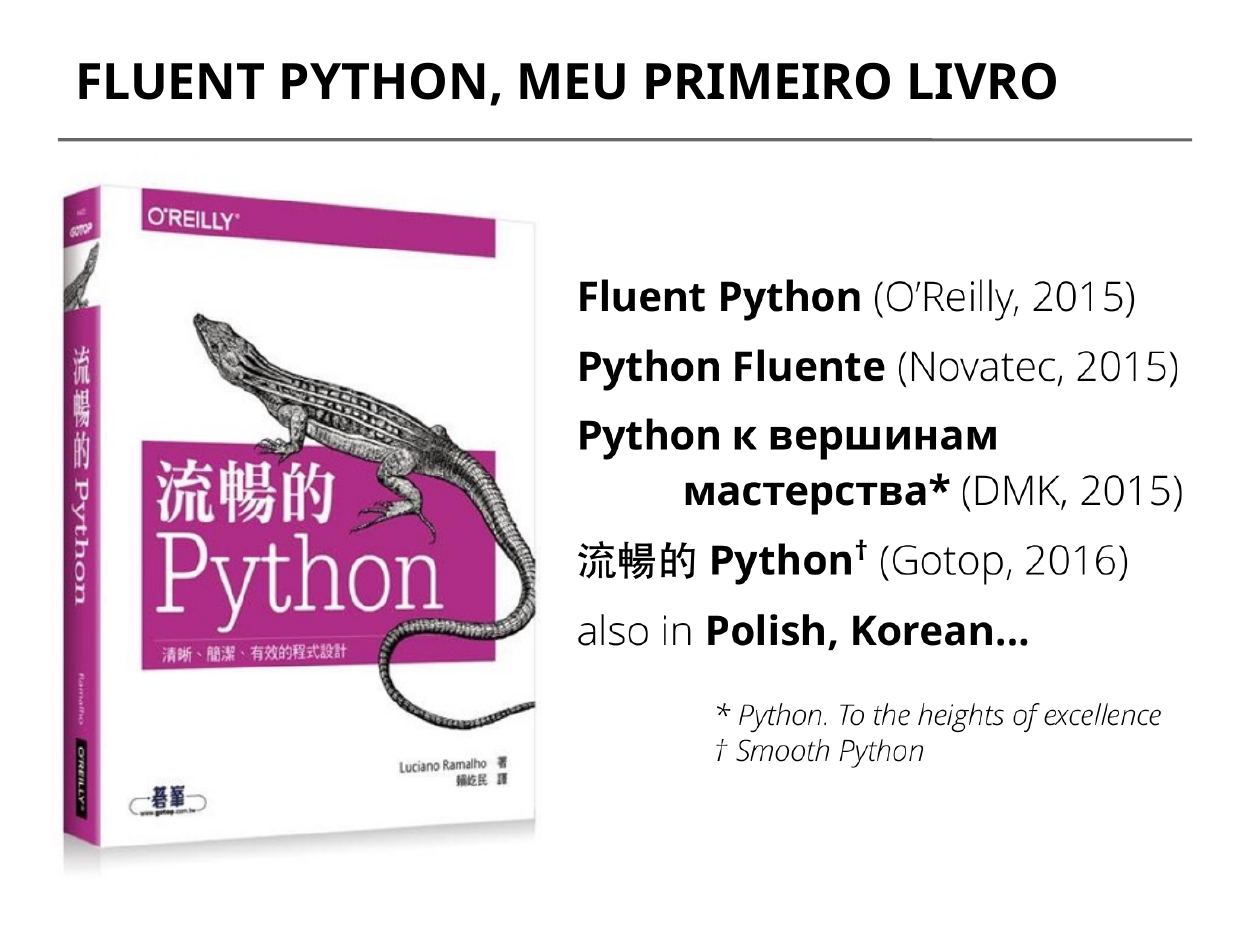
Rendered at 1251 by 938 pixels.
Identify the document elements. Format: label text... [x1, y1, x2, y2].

picture [41, 153, 542, 881]
picture [578, 279, 1182, 768]
title FLUENT PYTHON, MEU PRIMEIRO LIVRO [62, 37, 1188, 122]
